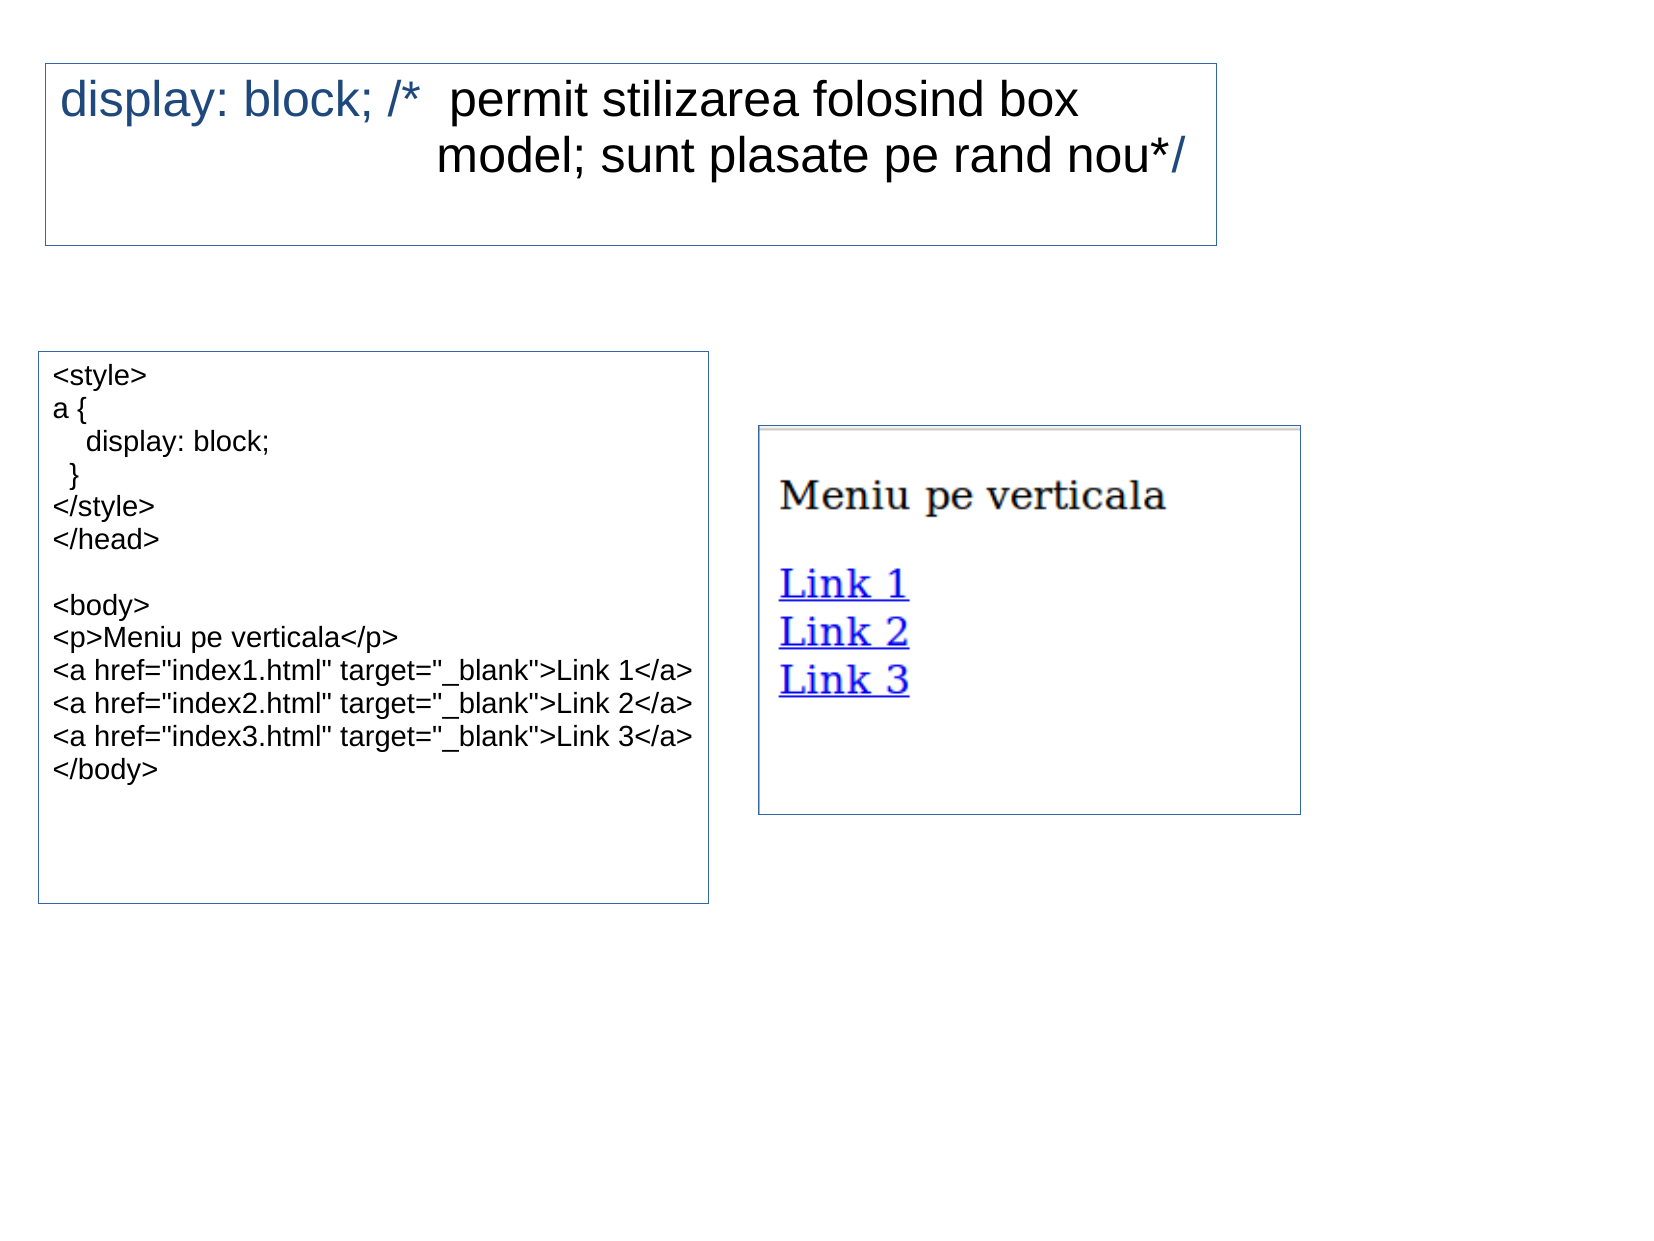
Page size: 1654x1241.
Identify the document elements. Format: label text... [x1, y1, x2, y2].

picture [758, 425, 1301, 815]
text_box display: block; /* permit stilizarea folosind box model; sunt plasate pe rand nou*/ [45, 63, 1217, 246]
text_box <style> a { display: block; } </style> </head> <body> <p>Meniu pe verticala</p> <a href="index1.html" target="_blank">Link 1</a> <a href="index2.html" target="_blank">Link 2</a> <a href="index3.html" target="_blank">Link 3</a> </body> [38, 351, 709, 904]
